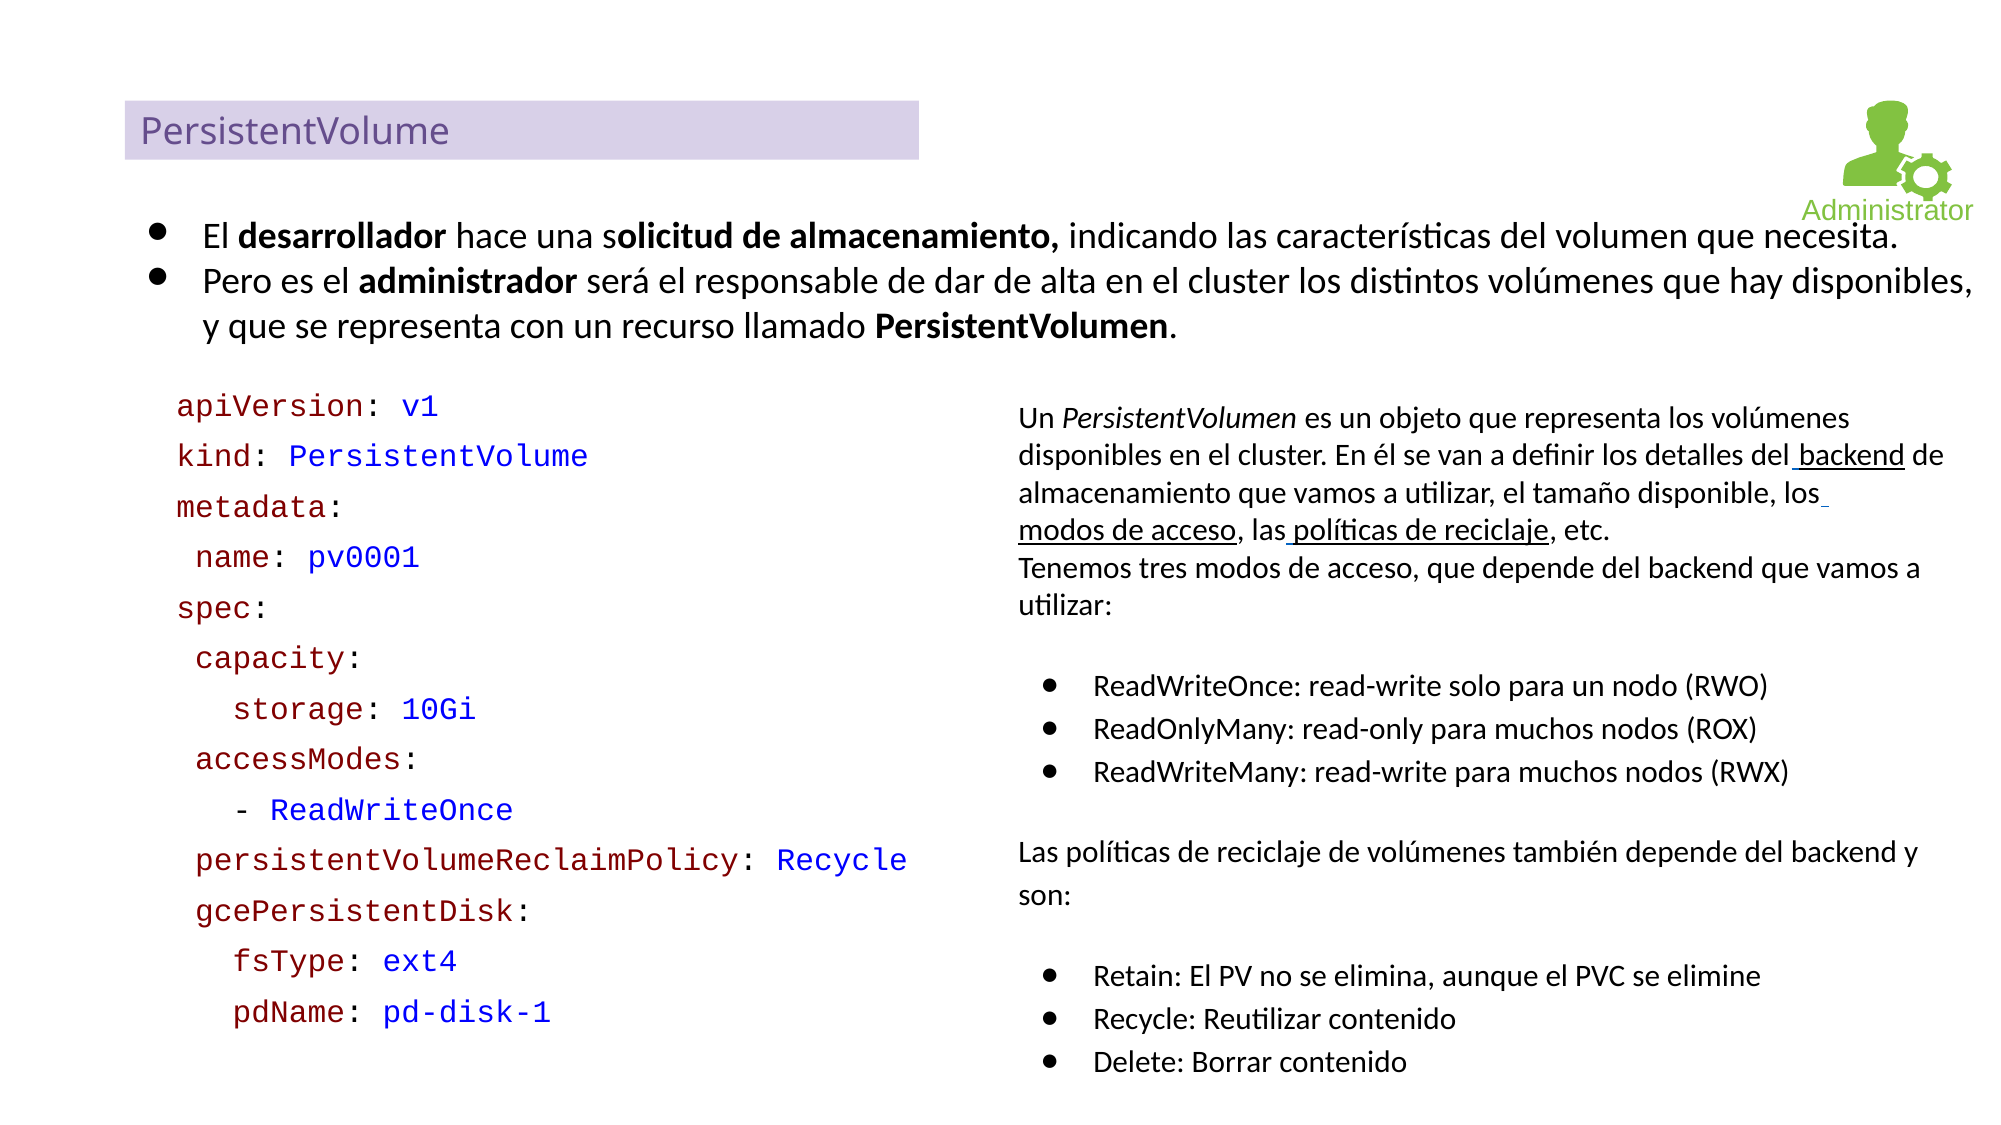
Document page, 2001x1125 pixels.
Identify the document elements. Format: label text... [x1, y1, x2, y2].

text_box [1843, 100, 1915, 176]
text_box Administrator [1770, 176, 2000, 237]
text_box apiVersion: v1 kind: PersistentVolume metadata: name: pv0001 spec: capacity: storage: 10Gi accessModes: - ReadWriteOnce persistentVolumeReclaimPolicy: Recycle gcePersistentDisk: fsType: ext4 pdName: pd-disk-1 [161, 357, 1028, 1083]
text_box [1900, 153, 1952, 176]
text_box PersistentVolume [124, 100, 919, 160]
text_box El desarrollador hace una solicitud de almacenamiento, indicando las características del volumen que necesita. Pero es el administrador será el responsable de dar de alta en el cluster los distintos volúmenes que hay disponibles, y que se representa con un recurso llamado PersistentVolumen. [112, 195, 2000, 383]
text_box Un PersistentVolumen es un objeto que representa los volúmenes disponibles en el cluster. En él se van a definir los detalles del backend de almacenamiento que vamos a utilizar, el tamaño disponible, los modos de acceso, las políticas de reciclaje, etc. Tenemos tres modos de acceso, que depende del backend que vamos a utilizar: ReadWriteOnce: read-write solo para un nodo (RWO) ReadOnlyMany: read-only para muchos nodos (ROX) ReadWriteMany: read-write para muchos nodos (RWX) Las políticas de reciclaje de volúmenes también depende del backend y son: Retain: El PV no se elimina, aunque el PVC se elimine Recycle: Reutilizar contenido Delete: Borrar contenido [1003, 382, 1967, 1049]
